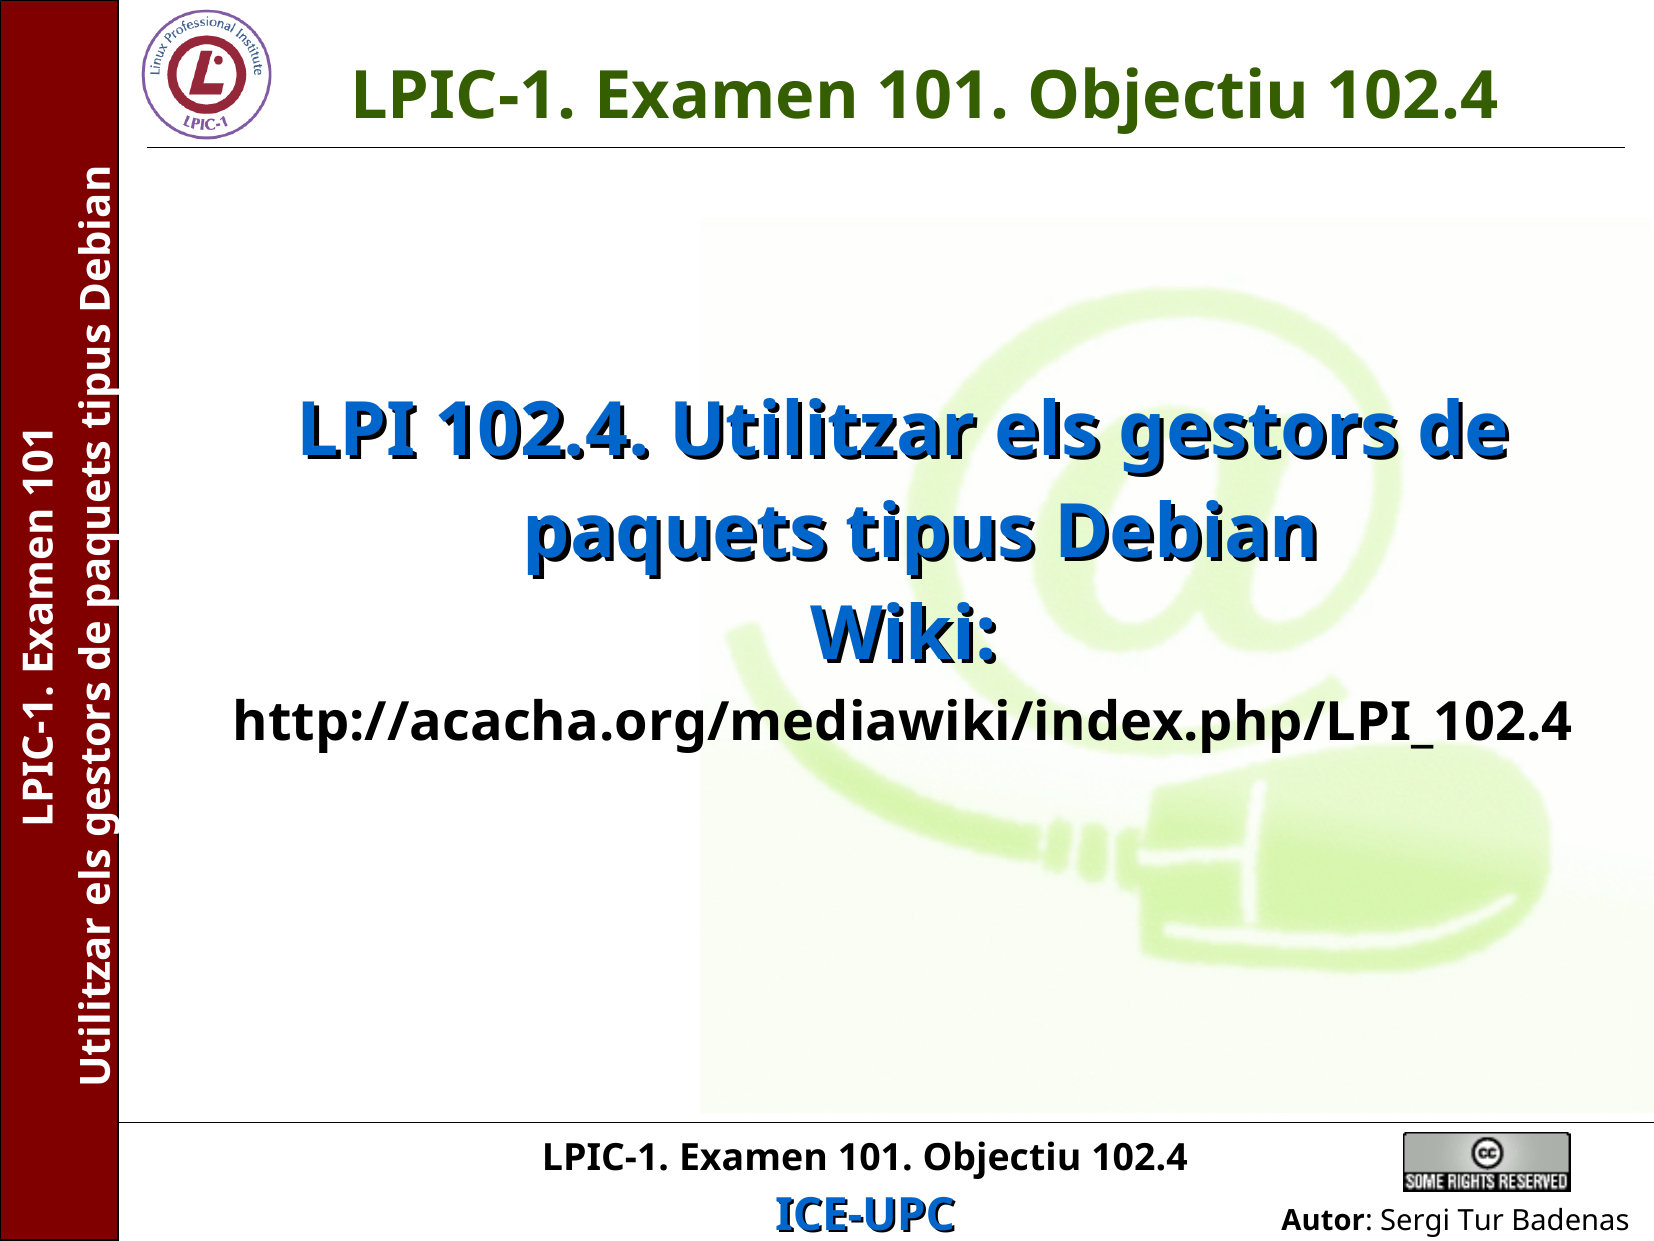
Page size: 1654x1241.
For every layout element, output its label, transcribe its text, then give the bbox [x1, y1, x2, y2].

picture [700, 217, 1654, 1113]
picture [1403, 1132, 1571, 1192]
title LPIC-1. Examen 101. Objectiu 102.4 [206, 43, 1643, 142]
picture [135, 5, 277, 142]
subtitle LPI 102.4. Utilitzar els gestors de paquets tipus Debian Wiki: http://acacha.org/mediawiki/index.php/LPI_102.4 [141, 242, 1630, 1093]
